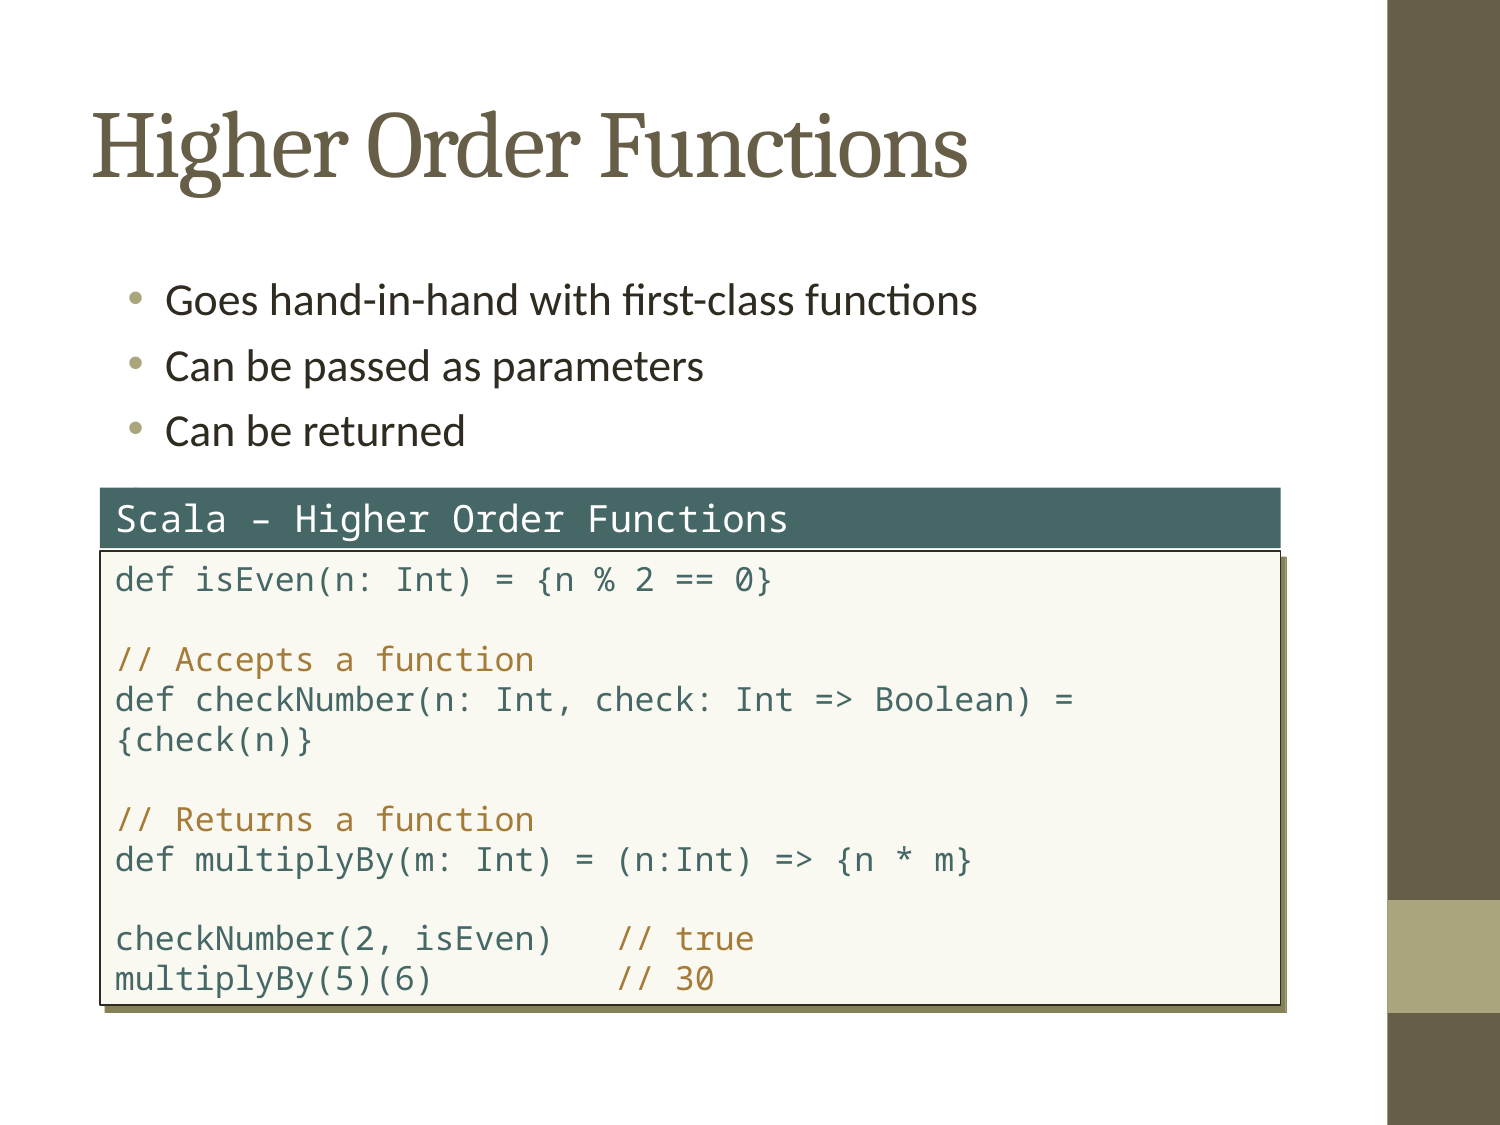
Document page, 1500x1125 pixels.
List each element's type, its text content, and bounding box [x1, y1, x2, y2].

text_box def isEven(n: Int) = {n % 2 == 0} // Accepts a function def checkNumber(n: Int, check: Int => Boolean) = {check(n)} // Returns a function def multiplyBy(m: Int) = (n:Int) => {n * m} checkNumber(2, isEven) // true multiplyBy(5)(6) // 30 [99, 550, 1281, 970]
text_box Scala – Higher Order Functions [99, 487, 1281, 549]
list Goes hand-in-hand with first-class functions Can be passed as parameters Can be returned [75, 262, 1326, 513]
title Higher Order Functions [75, 45, 1326, 233]
